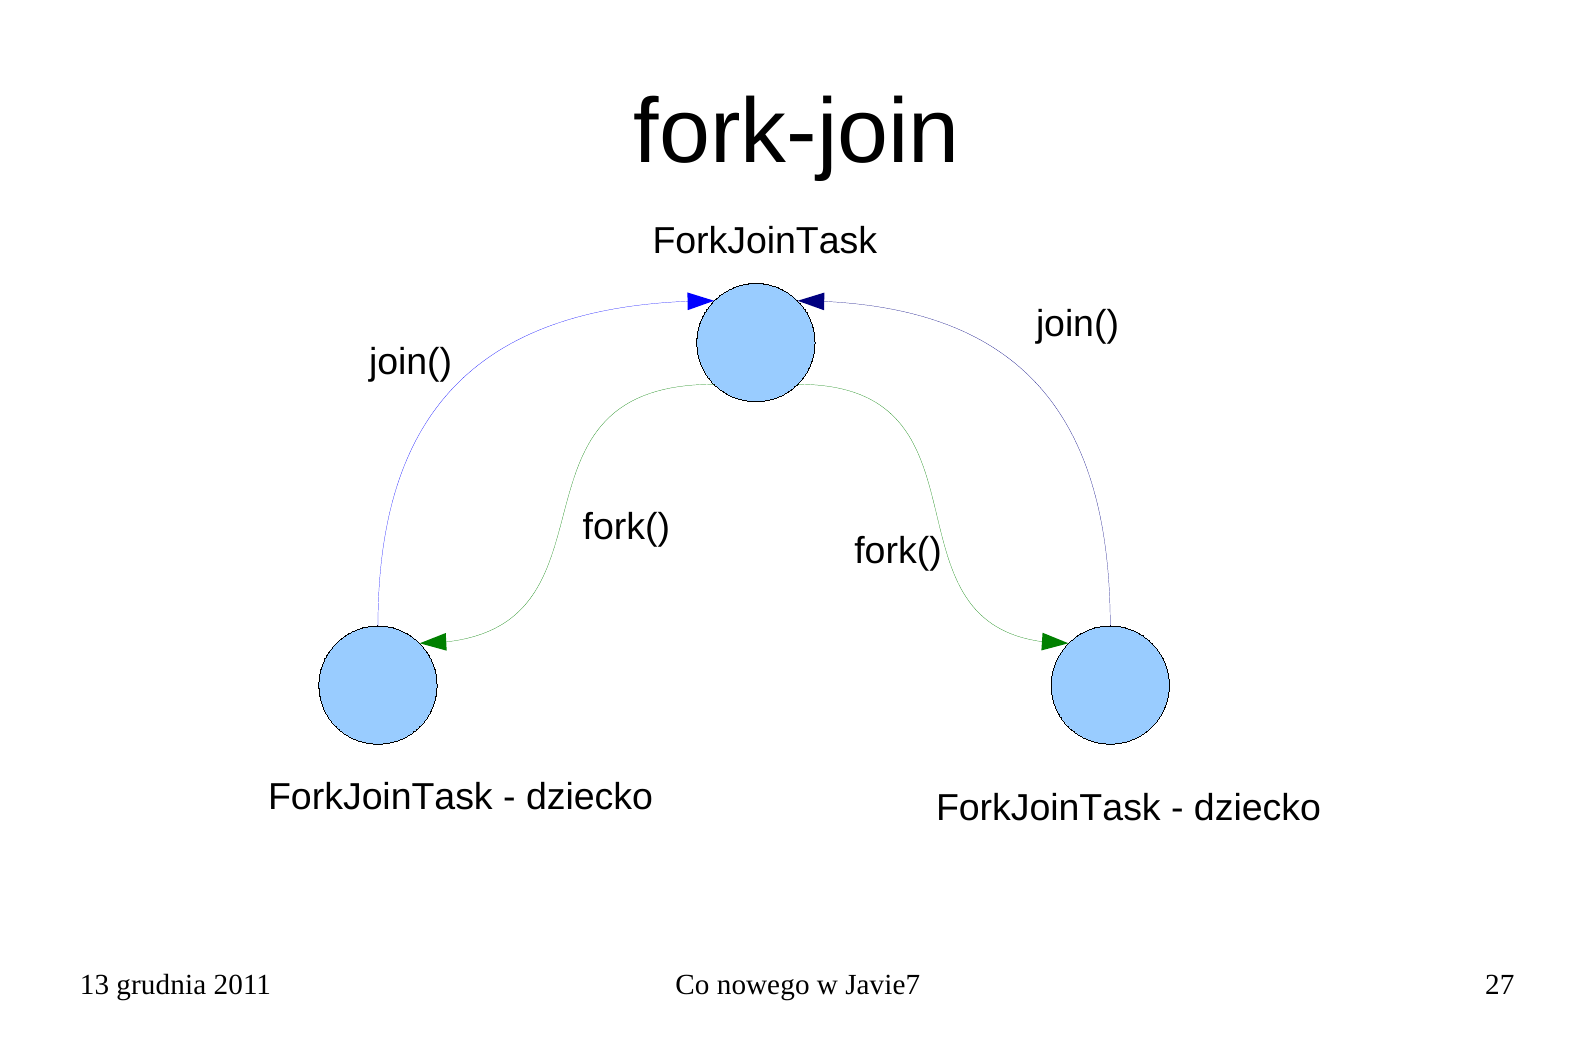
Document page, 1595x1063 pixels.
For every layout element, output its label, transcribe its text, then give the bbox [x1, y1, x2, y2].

text_box ForkJoinTask [637, 212, 893, 272]
text_box join() [1021, 295, 1134, 353]
text_box ForkJoinTask - dziecko [253, 767, 669, 825]
text_box fork() [839, 521, 957, 579]
text_box fork() [567, 498, 686, 556]
text_box ForkJoinTask - dziecko [921, 779, 1336, 837]
text_box join() [354, 332, 467, 390]
title fork-join [79, 42, 1515, 220]
text_box [318, 626, 438, 745]
text_box [696, 283, 816, 402]
text_box [1051, 625, 1170, 745]
